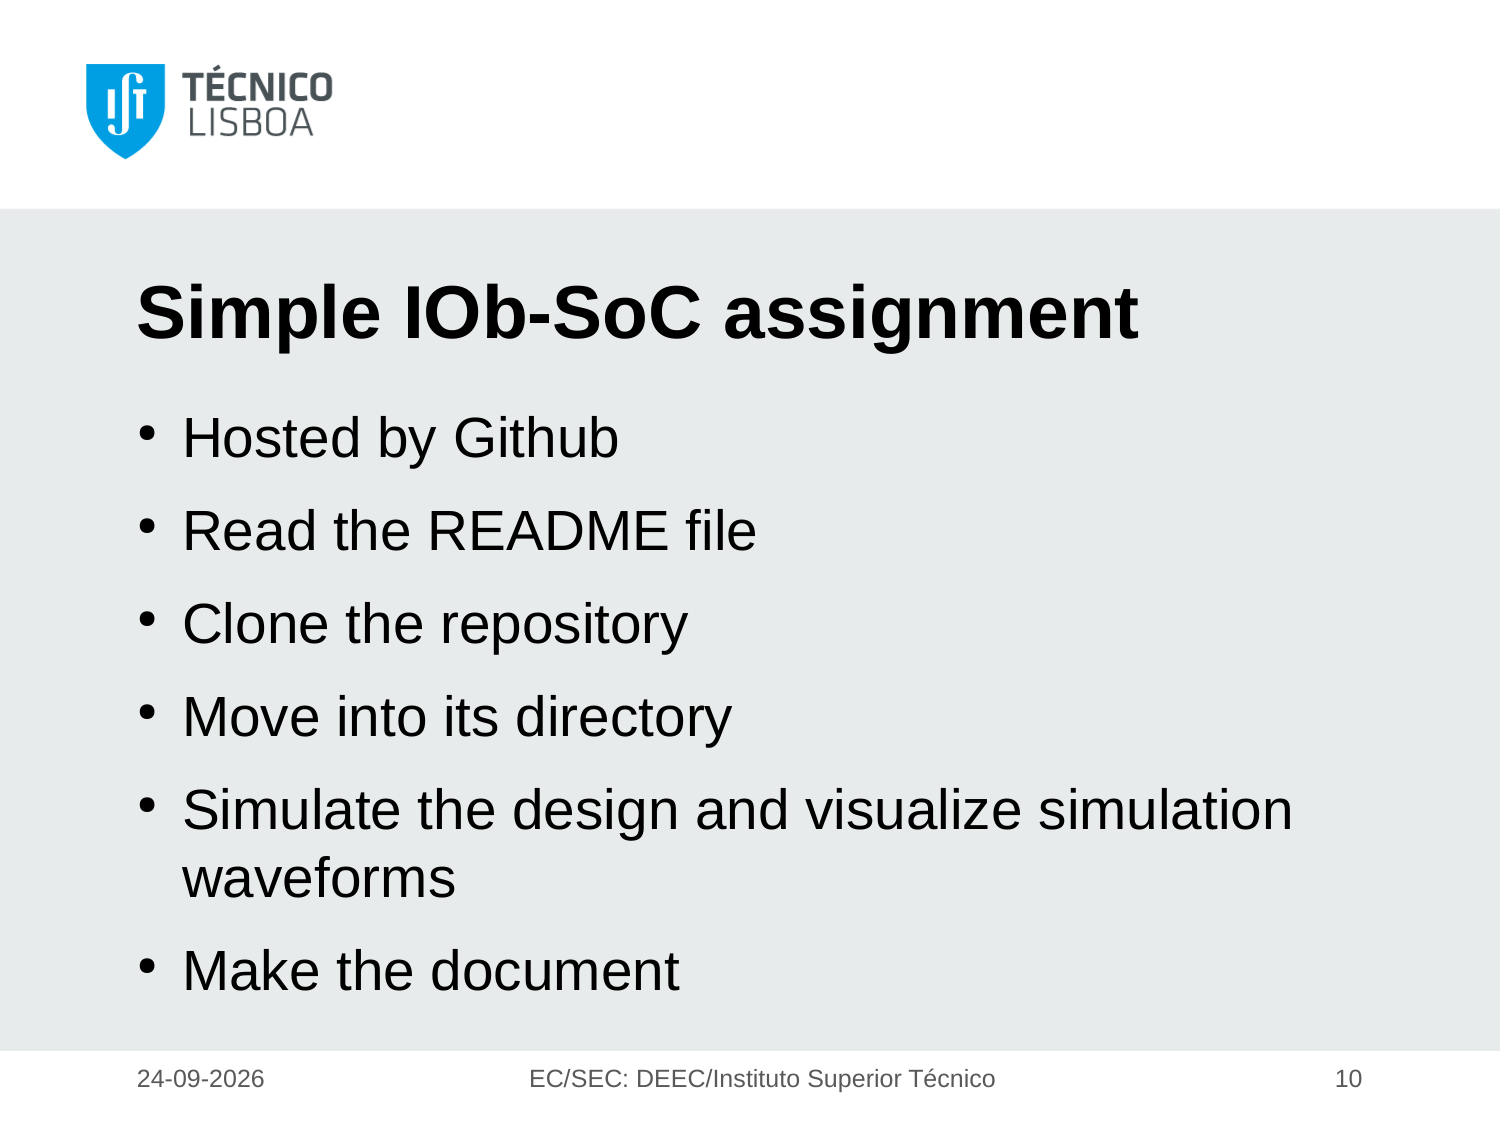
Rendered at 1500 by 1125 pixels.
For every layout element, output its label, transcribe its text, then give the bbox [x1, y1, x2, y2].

list Hosted by Github Read the README file Clone the repository Move into its directory Simulate the design and visualize simulation waveforms Make the document [121, 400, 1378, 1005]
footer EC/SEC: DEEC/Instituto Superior Técnico [512, 1052, 1021, 1103]
picture [0, 0, 1500, 1125]
slide_number 24-09-2020 [121, 1052, 425, 1103]
title Simple IOb-SoC assignment [121, 237, 1378, 381]
slide_number <number> [1077, 1052, 1378, 1103]
